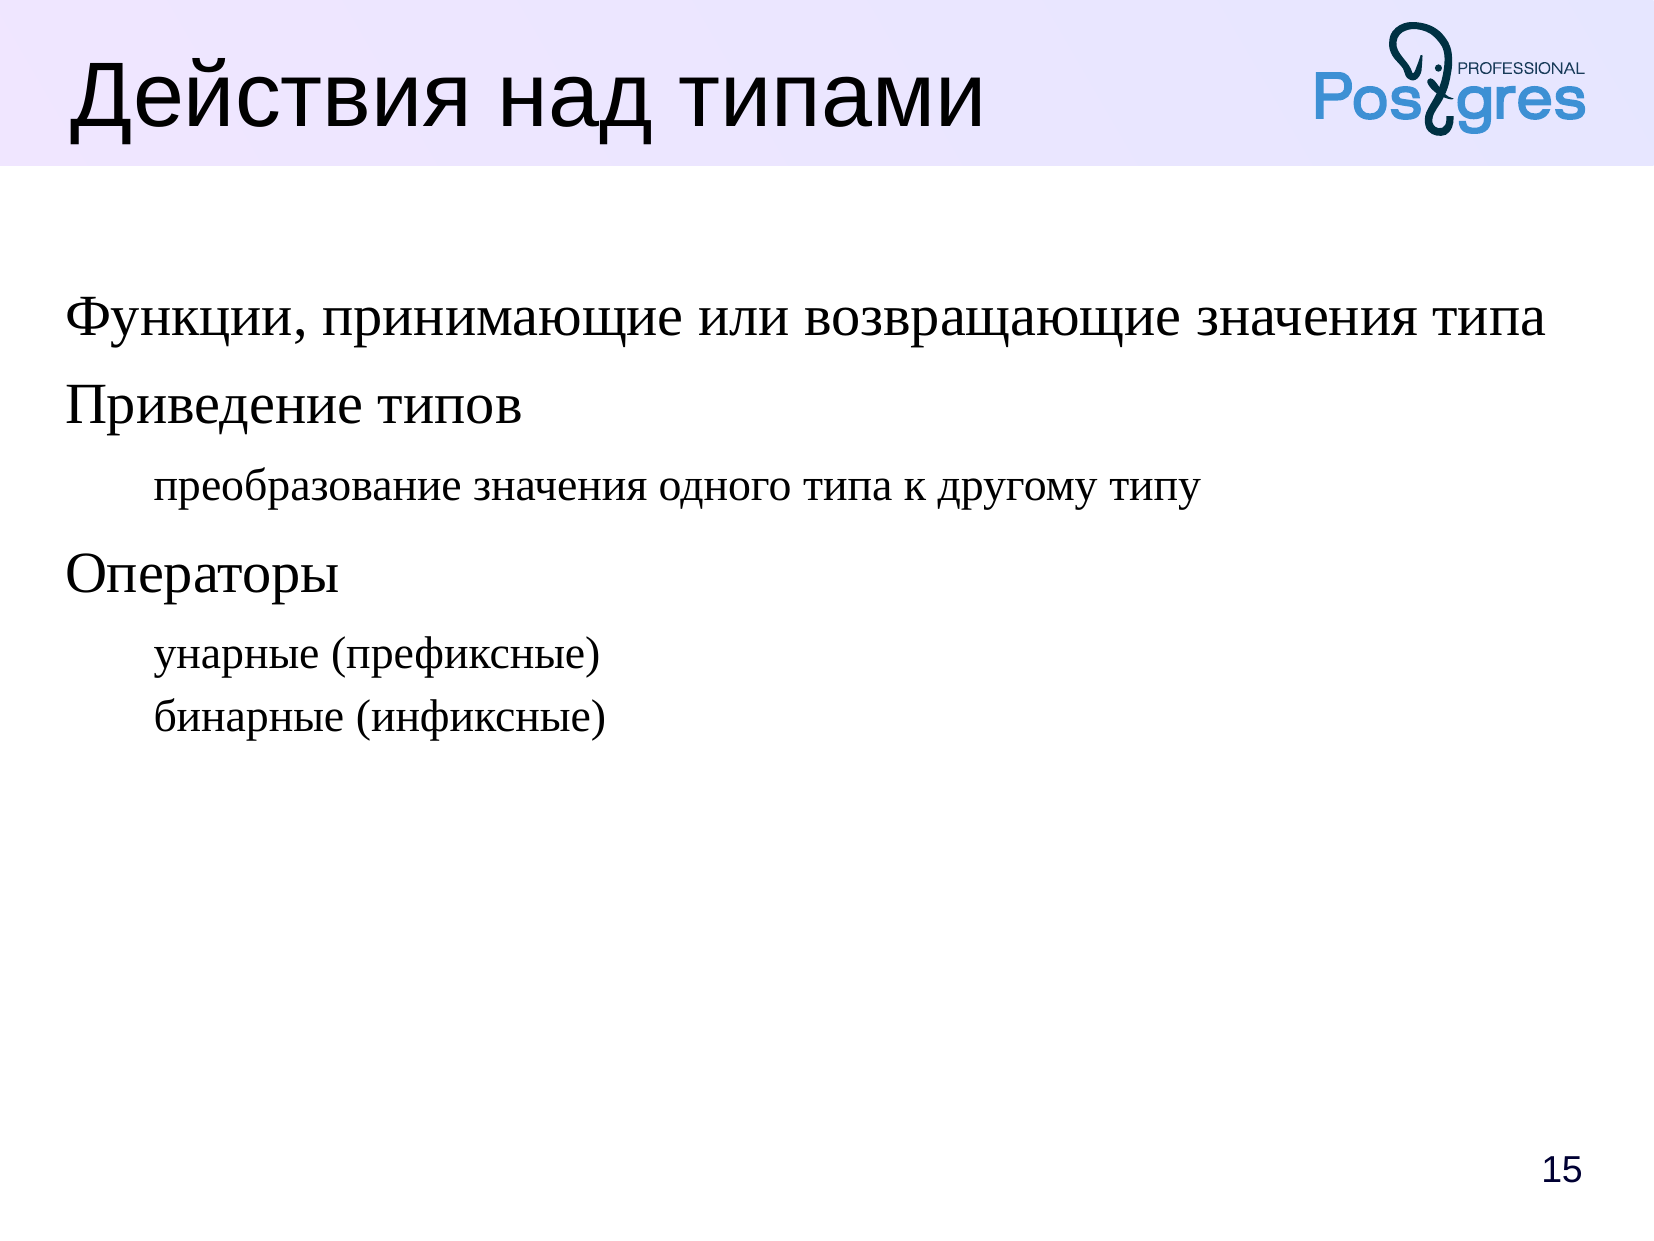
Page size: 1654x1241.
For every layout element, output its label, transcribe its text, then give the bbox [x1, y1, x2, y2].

title Действия над типами [70, 43, 1241, 147]
list Функции, принимающие или возвращающие значения типа Приведение типов преобразование значения одного типа к другому типу Операторы унарные (префиксные) бинарные (инфиксные) [64, 283, 1577, 1141]
